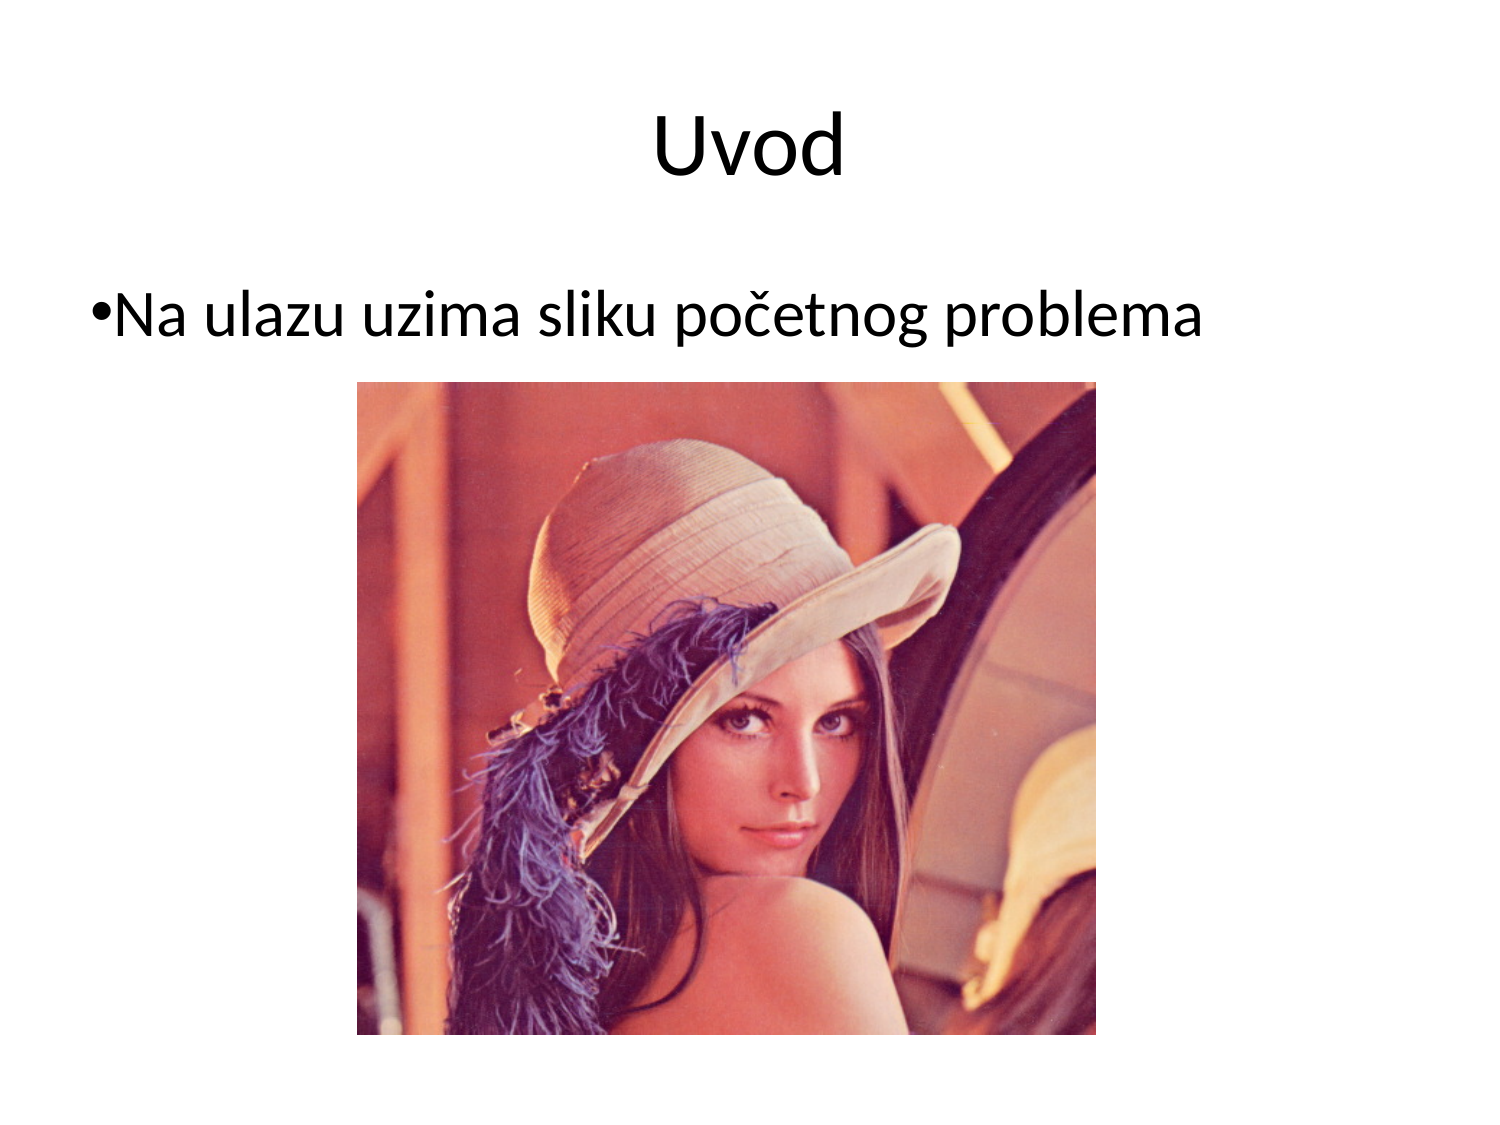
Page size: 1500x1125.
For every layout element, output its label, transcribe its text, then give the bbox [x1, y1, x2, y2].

title Uvod [75, 45, 1425, 233]
list Na ulazu uzima sliku početnog problema [75, 262, 1425, 1005]
picture [357, 382, 1096, 1036]
